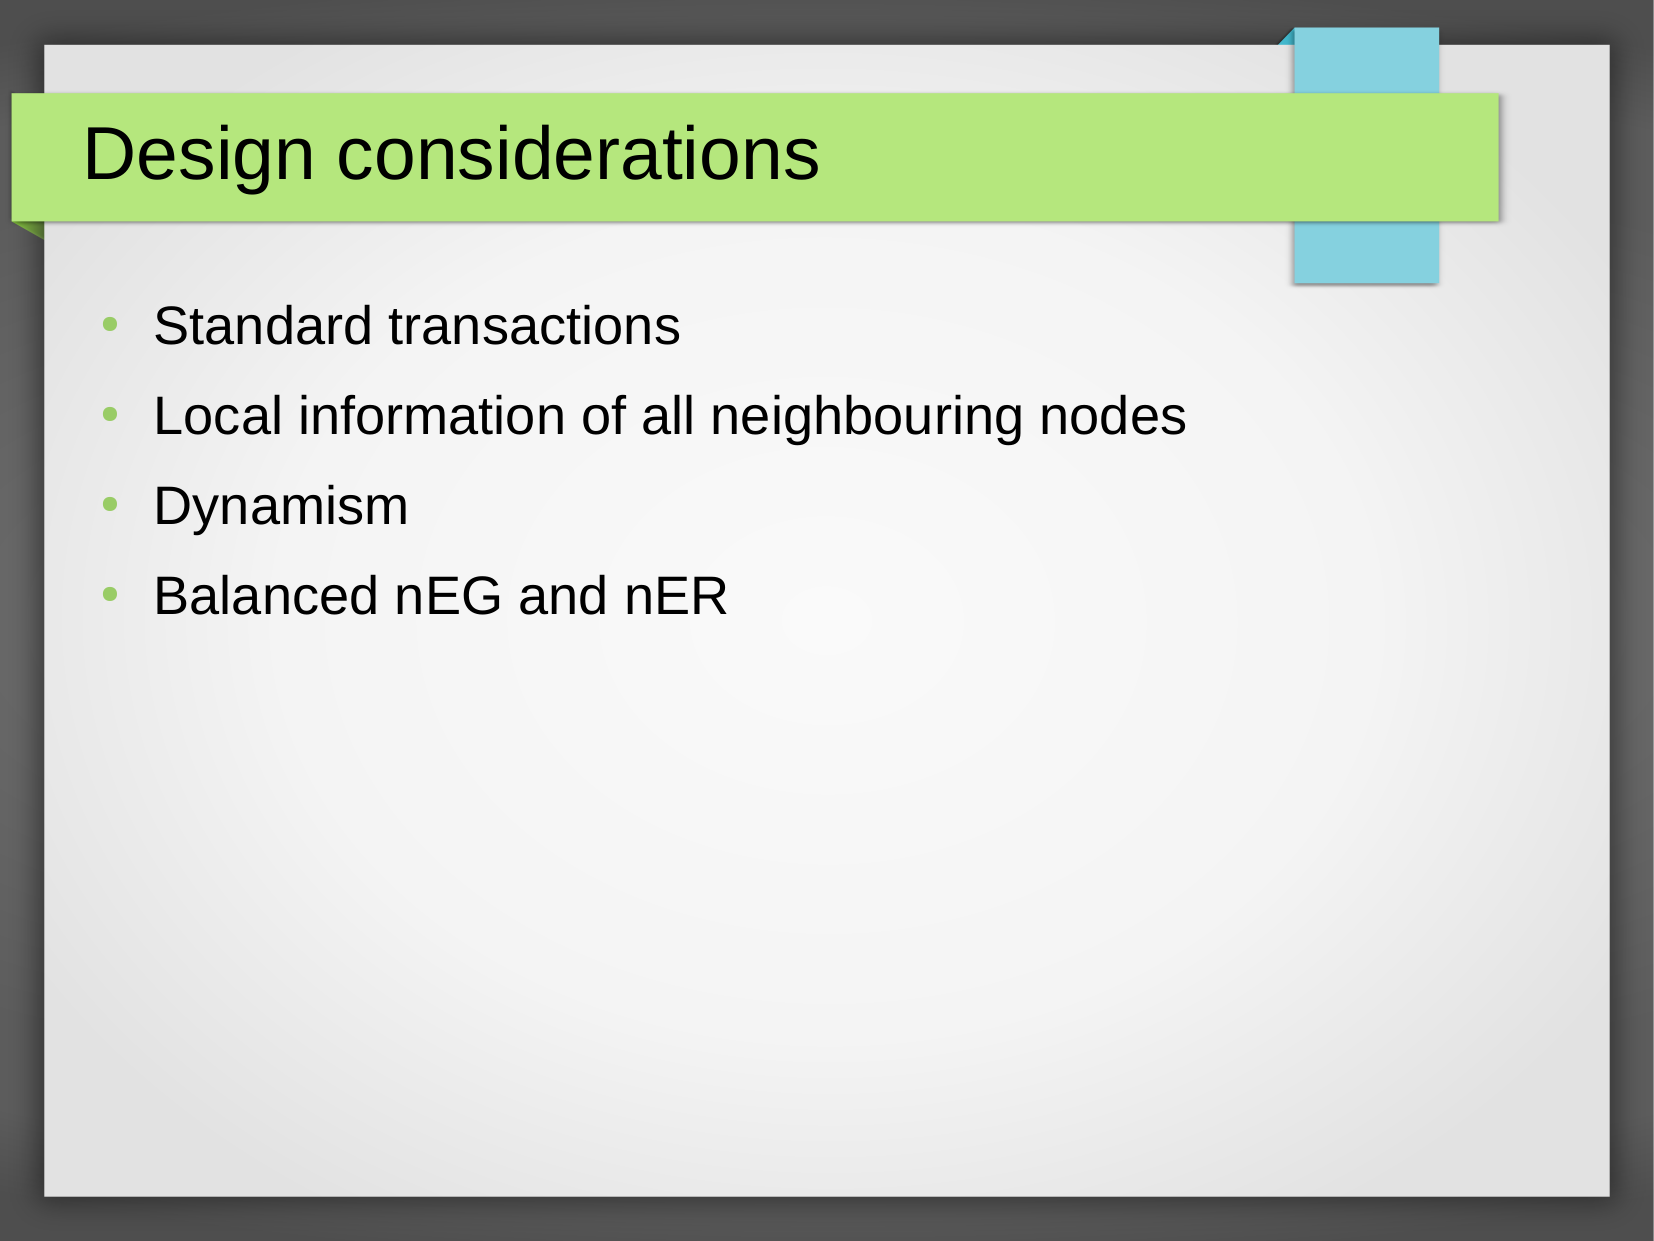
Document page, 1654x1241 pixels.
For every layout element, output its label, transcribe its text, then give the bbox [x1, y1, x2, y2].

picture [0, 0, 1654, 1241]
list Standard transactions Local information of all neighbouring nodes Dynamism Balanced nEG and nER [82, 295, 1571, 1015]
title Design considerations [82, 94, 1264, 213]
